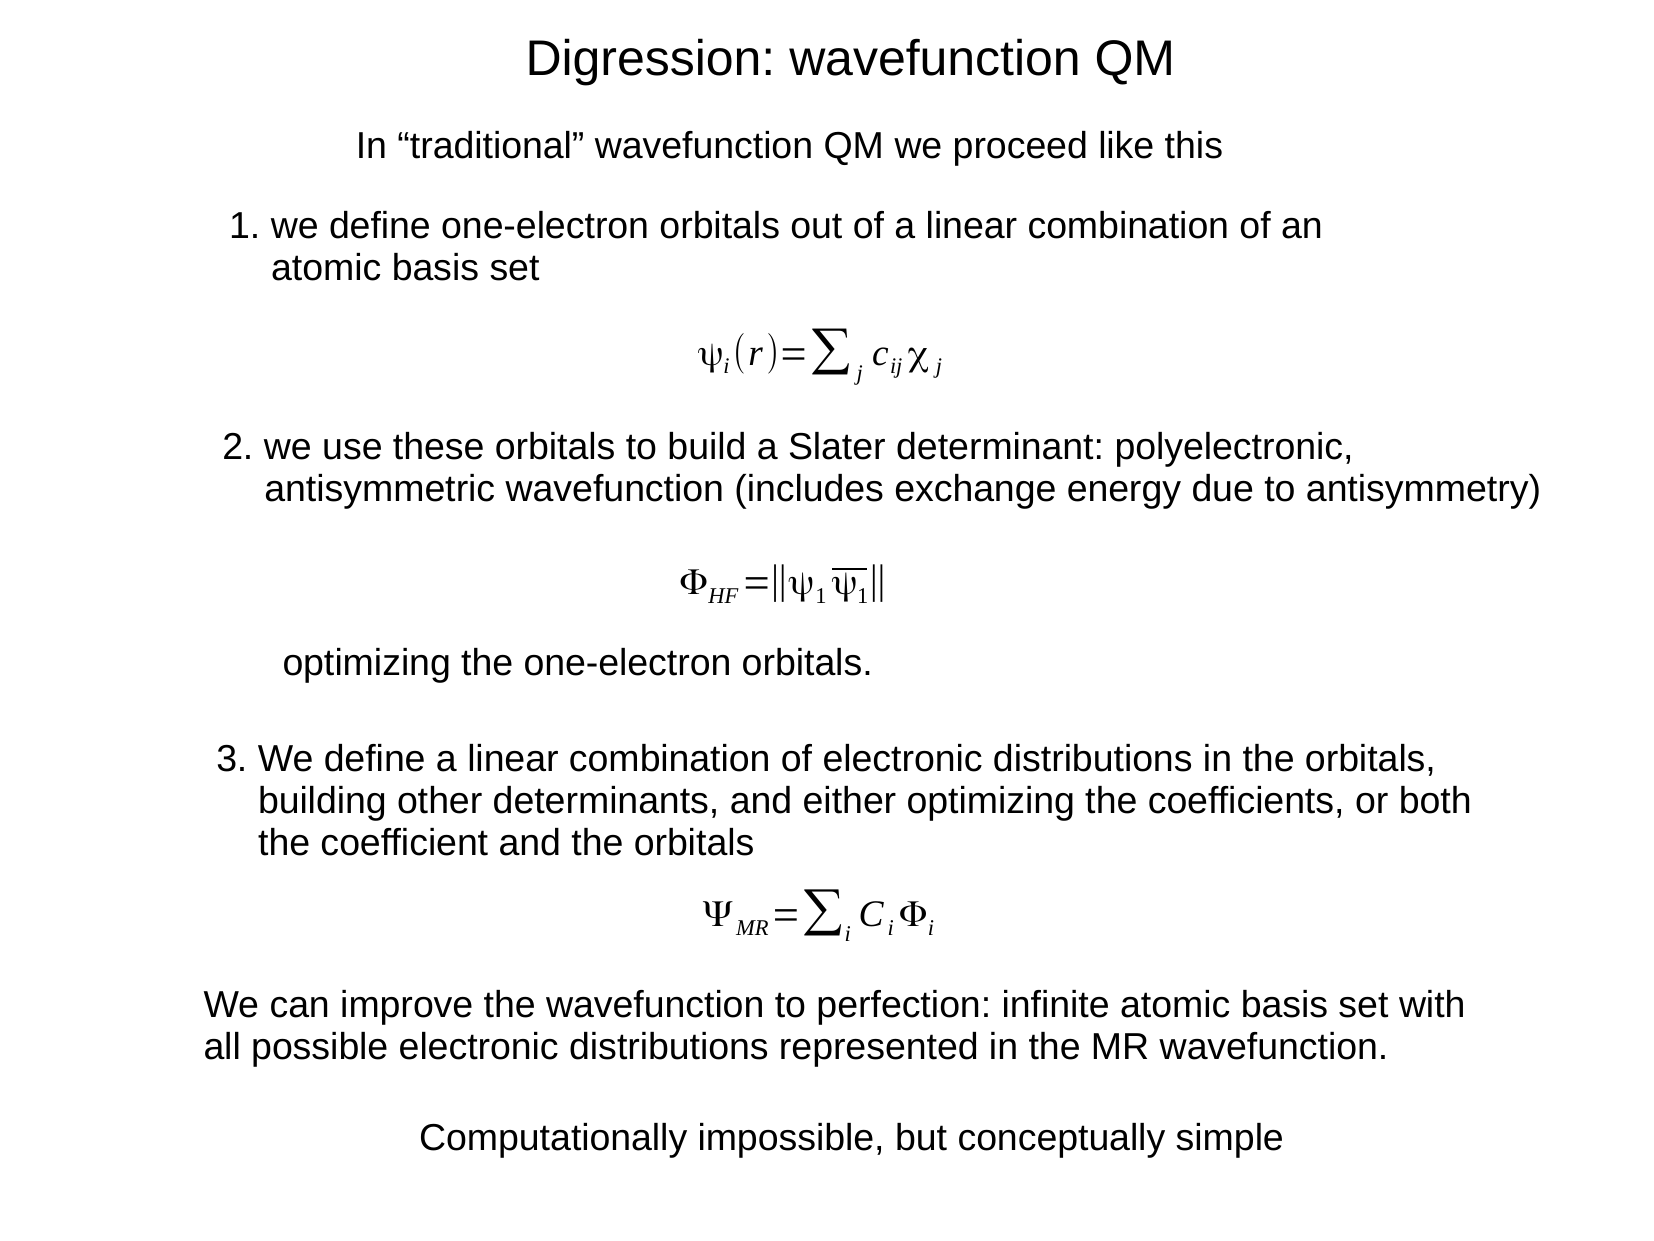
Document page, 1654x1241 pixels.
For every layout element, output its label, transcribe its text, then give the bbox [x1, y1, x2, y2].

text_box optimizing the one-electron orbitals. [267, 634, 890, 692]
text_box We can improve the wavefunction to perfection: infinite atomic basis set with all possible electronic distributions represented in the MR wavefunction. [188, 976, 1483, 1076]
chart [672, 562, 894, 608]
text_box 3. We define a linear combination of electronic distributions in the orbitals, building other determinants, and either optimizing the coefficients, or both the coefficient and the orbitals [201, 729, 1490, 871]
chart [690, 326, 949, 386]
text_box In “traditional” wavefunction QM we proceed like this [341, 116, 1240, 174]
text_box 2. we use these orbitals to build a Slater determinant: polyelectronic, antisymmetric wavefunction (includes exchange energy due to antisymmetry) [207, 418, 1559, 518]
chart [696, 887, 942, 947]
text_box Computationally impossible, but conceptually simple [404, 1109, 1301, 1167]
text_box 1. we define one-electron orbitals out of a linear combination of an atomic basis set [214, 196, 1341, 296]
text_box Digression: wavefunction QM [510, 23, 1191, 94]
